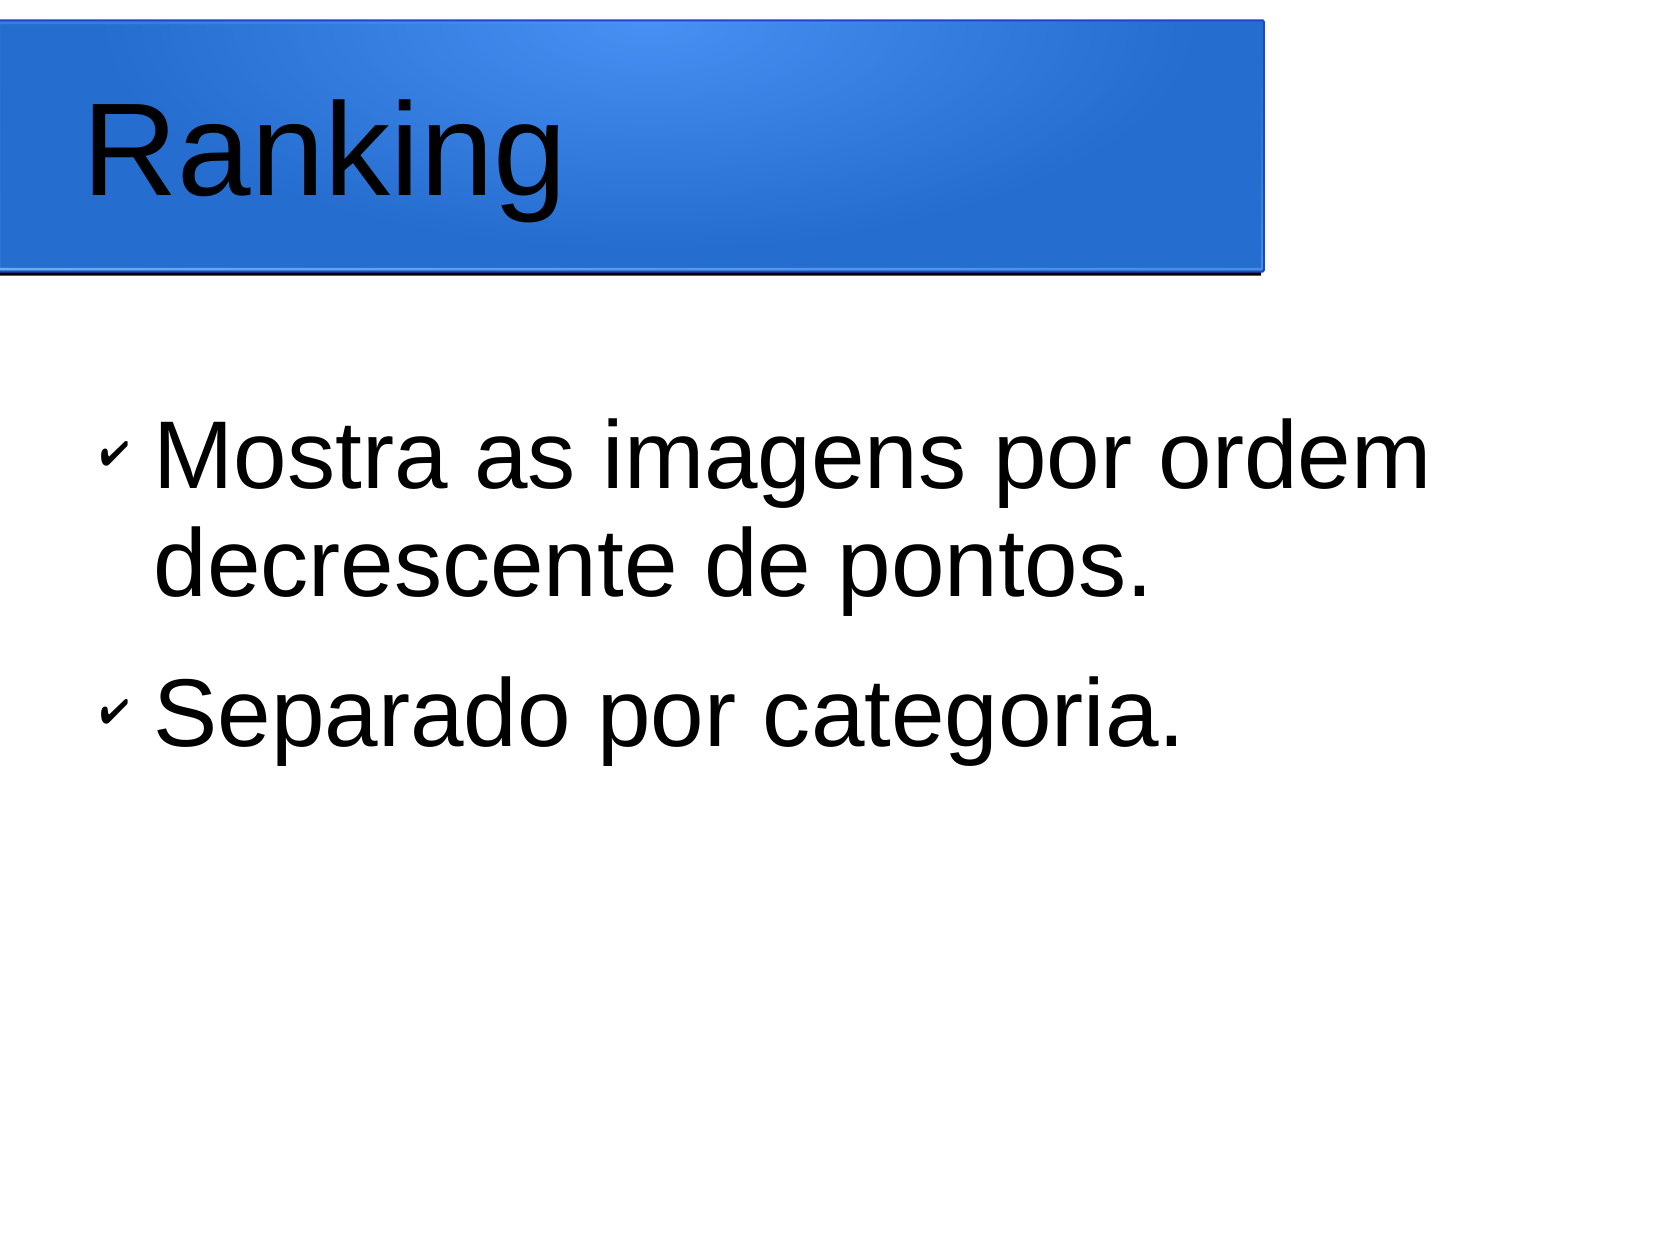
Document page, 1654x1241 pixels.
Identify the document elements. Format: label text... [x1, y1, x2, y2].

title Ranking [82, 47, 1235, 252]
list Mostra as imagens por ordem decrescente de pontos. Separado por categoria. [82, 401, 1571, 1121]
